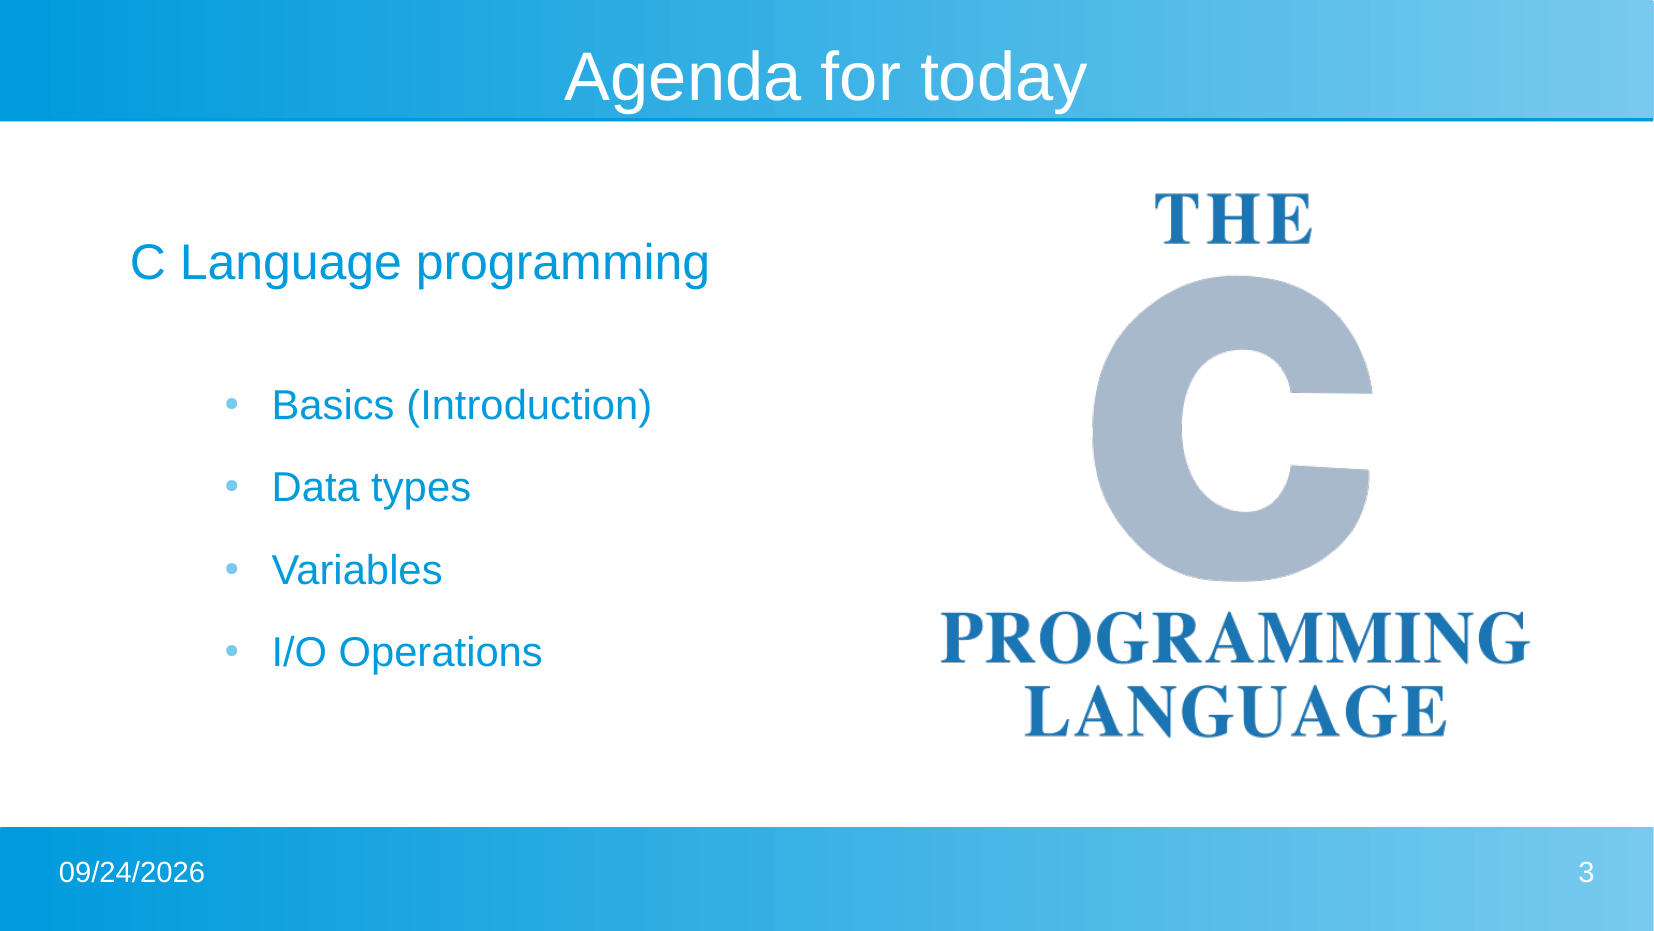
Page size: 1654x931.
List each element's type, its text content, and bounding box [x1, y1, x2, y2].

list C Language programming Basics (Introduction) Data types Variables I/O Operations [59, 234, 1595, 826]
picture [933, 145, 1538, 788]
title Agenda for today [59, 37, 1595, 116]
